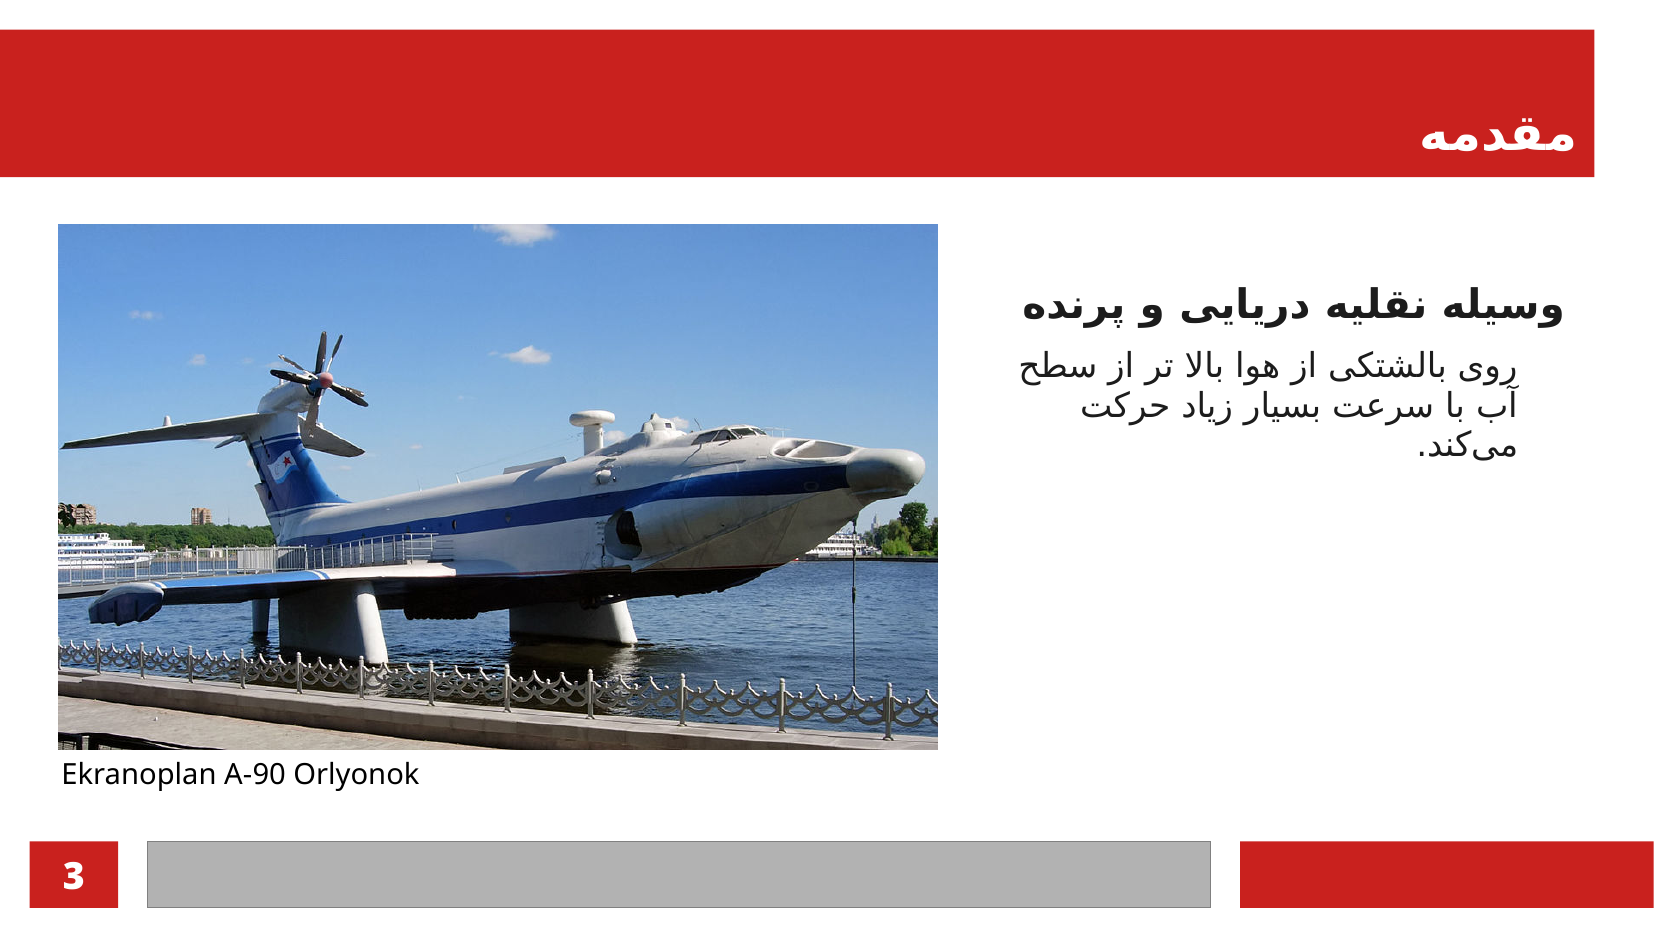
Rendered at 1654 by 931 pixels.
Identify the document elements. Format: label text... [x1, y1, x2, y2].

text_box Ekranoplan A-90 Orlyonok [46, 746, 413, 809]
list وسیله نقلیه دریایی و پرنده روی بالشتکی از هوا بالا تر از سطح آب با سرعت بسیار زیاد حرکت می‌کند. [975, 280, 1566, 857]
title مقدمه [59, 44, 1595, 163]
picture [58, 224, 938, 751]
